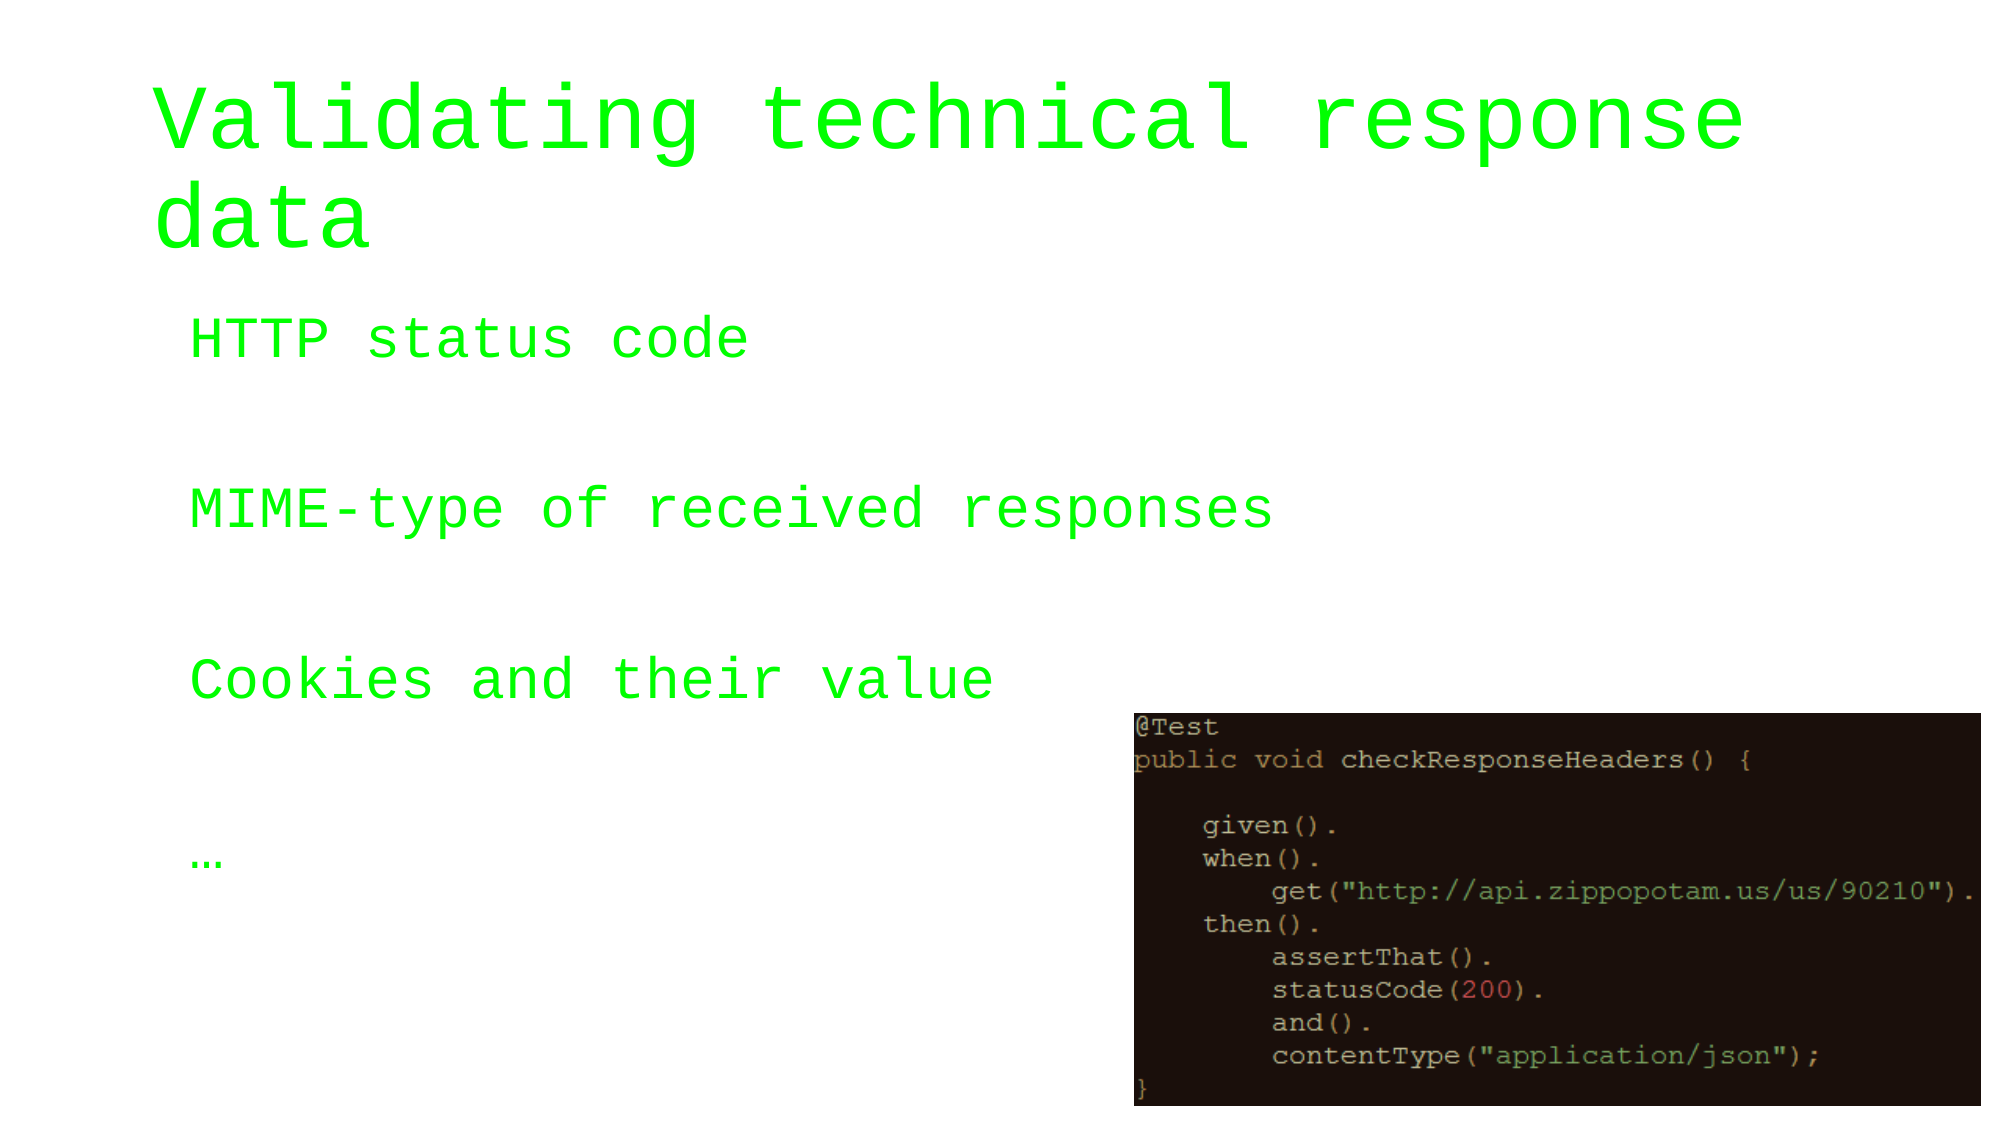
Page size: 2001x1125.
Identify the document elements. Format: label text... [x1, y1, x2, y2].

picture [1134, 713, 1981, 1106]
title Validating technical response data [137, 59, 1863, 278]
list HTTP status code MIME-type of received responses Cookies and their value … [137, 299, 1863, 1014]
